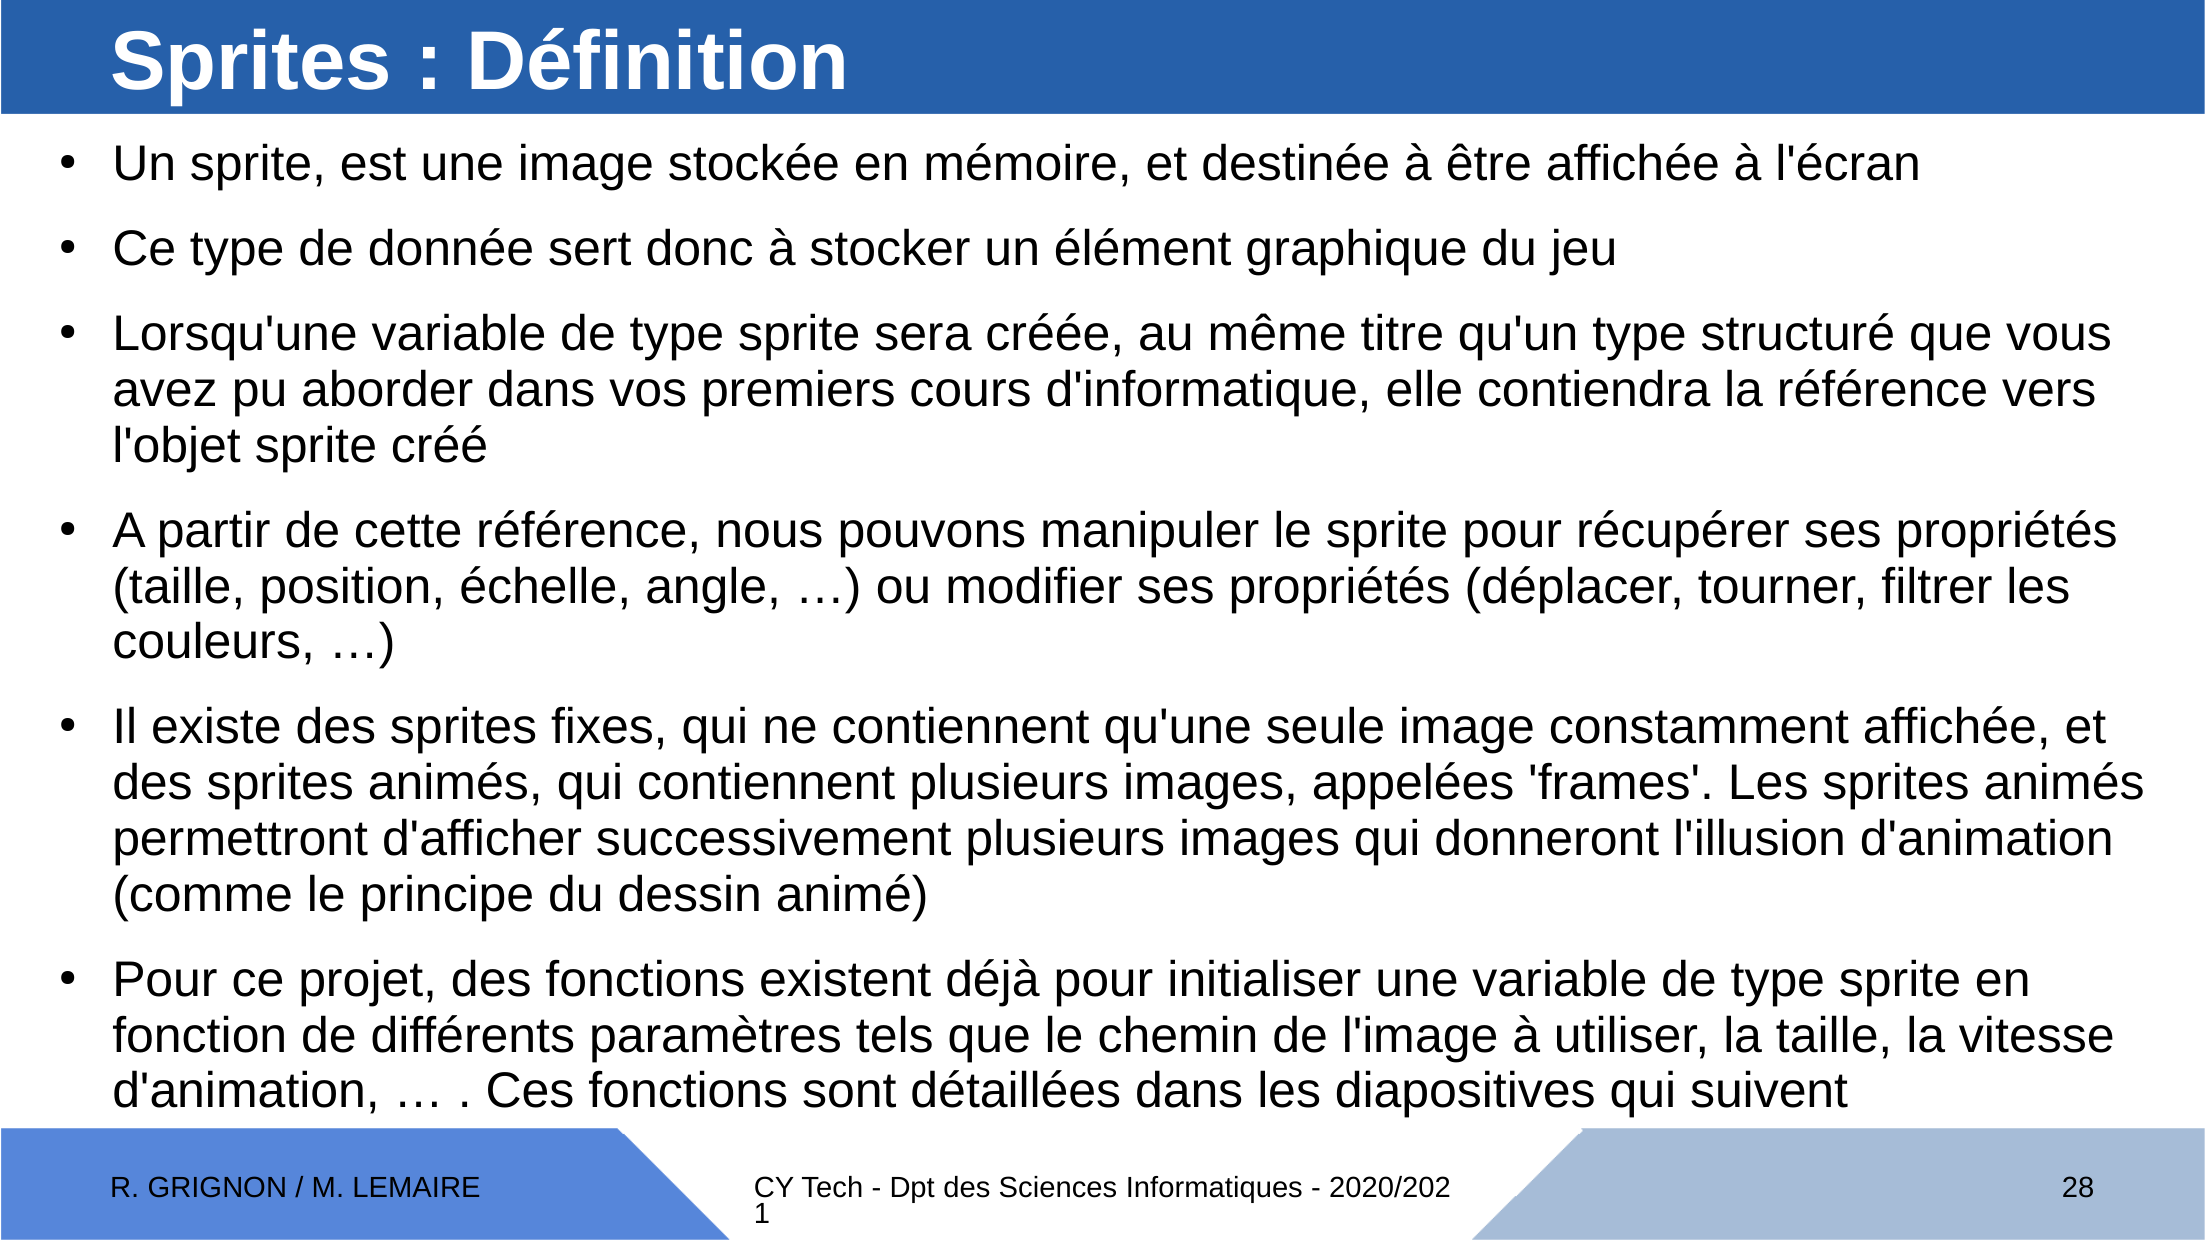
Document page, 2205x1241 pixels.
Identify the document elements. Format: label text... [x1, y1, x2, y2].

picture [0, 0, 2205, 1241]
list Un sprite, est une image stockée en mémoire, et destinée à être affichée à l'écran Ce type de donnée sert donc à stocker un élément graphique du jeu Lorsqu'une variable de type sprite sera créée, au même titre qu'un type structuré que vous avez pu aborder dans vos premiers cours d'informatique, elle contiendra la référence vers l'objet sprite créé A partir de cette référence, nous pouvons manipuler le sprite pour récupérer ses propriétés (taille, position, échelle, angle, …) ou modifier ses propriétés (déplacer, tourner, filtrer les couleurs, …) Il existe des sprites fixes, qui ne contiennent qu'une seule image constamment affichée, et des sprites animés, qui contiennent plusieurs images, appelées 'frames'. Les sprites animés permettront d'afficher successivement plusieurs images qui donneront l'illusion d'animation (comme le principe du dessin animé) Pour ce projet, des fonctions existent déjà pour initialiser une variable de type sprite en fonction de différents paramètres tels que le chemin de l'image à utiliser, la taille, la vitesse d'animation, … . Ces fonctions sont détaillées dans les diapositives qui suivent [41, 205, 2191, 1119]
title Sprites : Définition [110, 49, 2095, 205]
